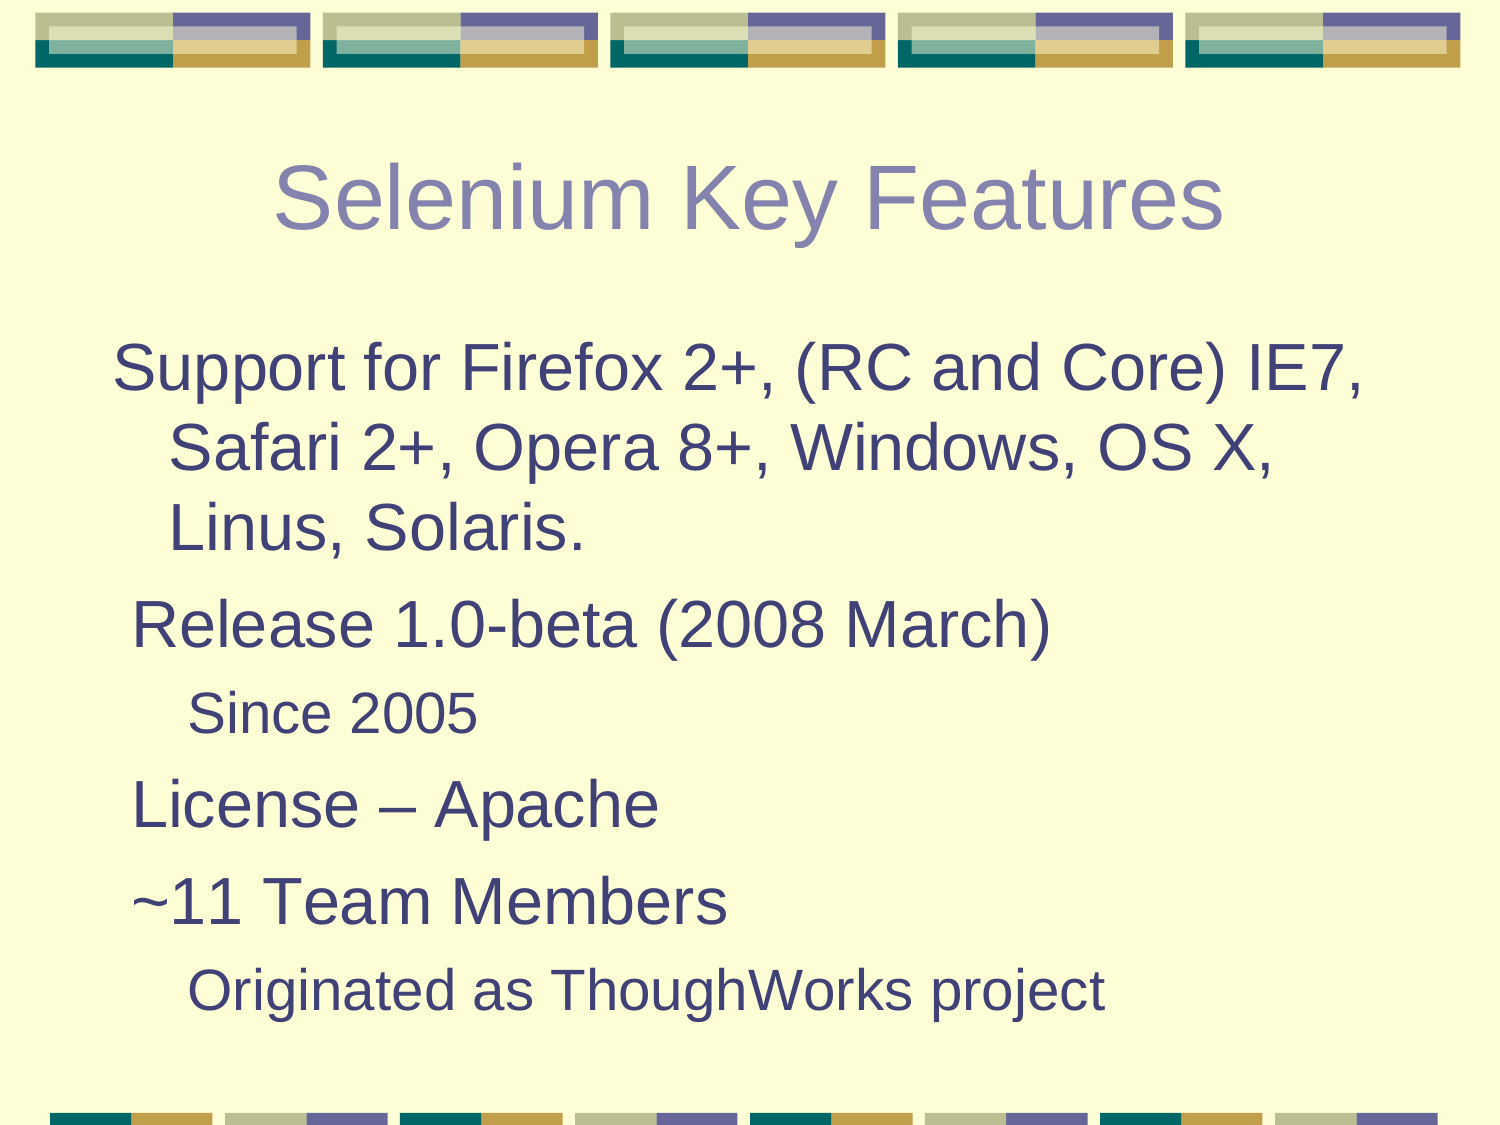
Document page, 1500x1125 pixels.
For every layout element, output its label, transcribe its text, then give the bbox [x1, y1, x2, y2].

title Selenium Key Features [112, 79, 1388, 308]
list Support for Firefox 2+, (RC and Core) IE7, Safari 2+, Opera 8+, Windows, OS X, Linus, Solaris. Release 1.0-beta (2008 March) Since 2005 License – Apache ~11 Team Members Originated as ThoughWorks project [112, 324, 1388, 1018]
